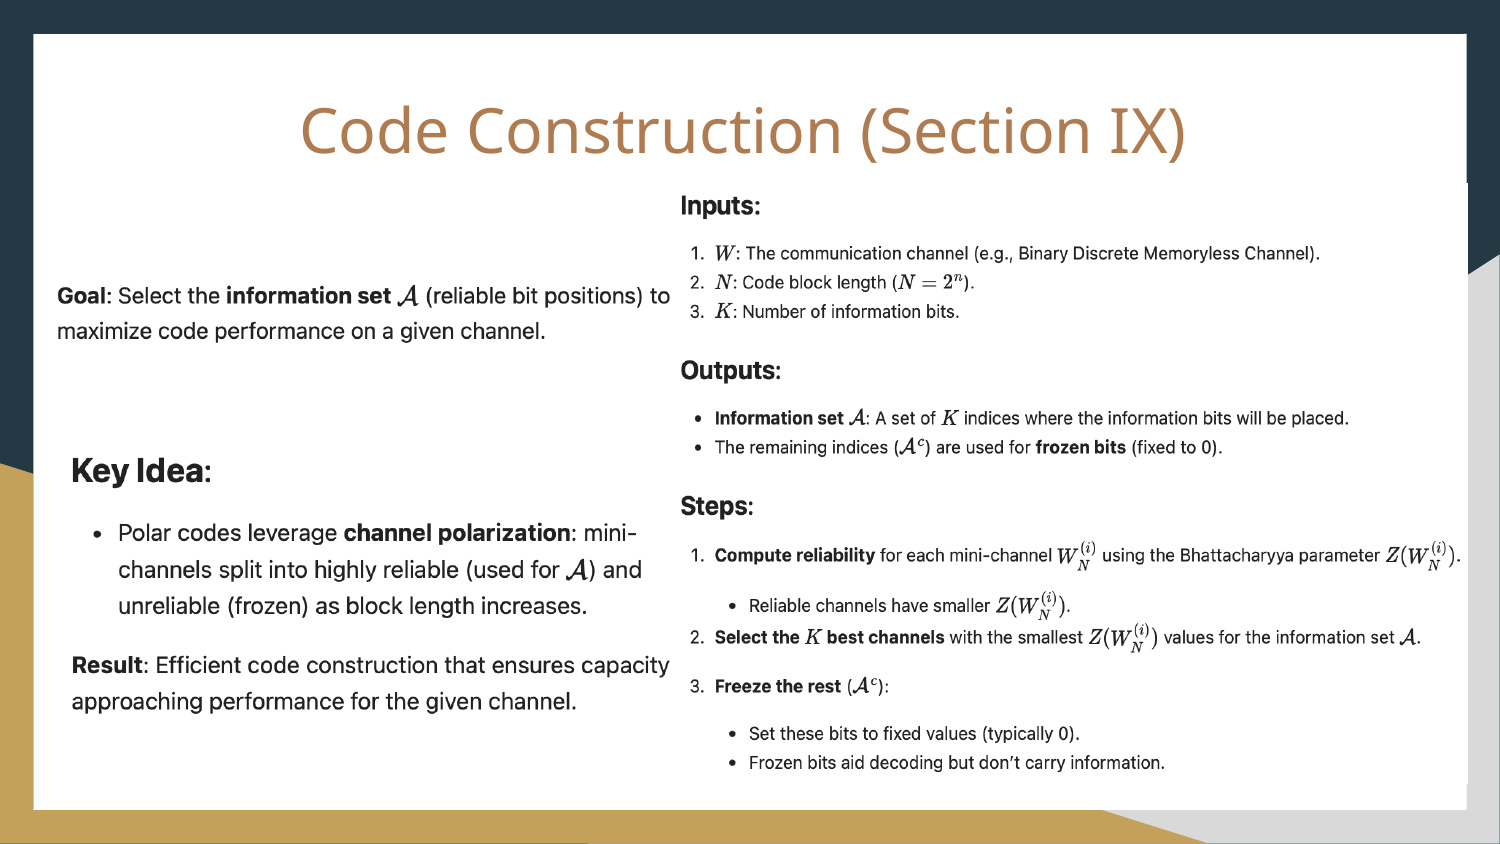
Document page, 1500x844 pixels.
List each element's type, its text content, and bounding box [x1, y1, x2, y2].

title Code Construction (Section IX) [134, 76, 1366, 233]
picture [38, 183, 1468, 784]
